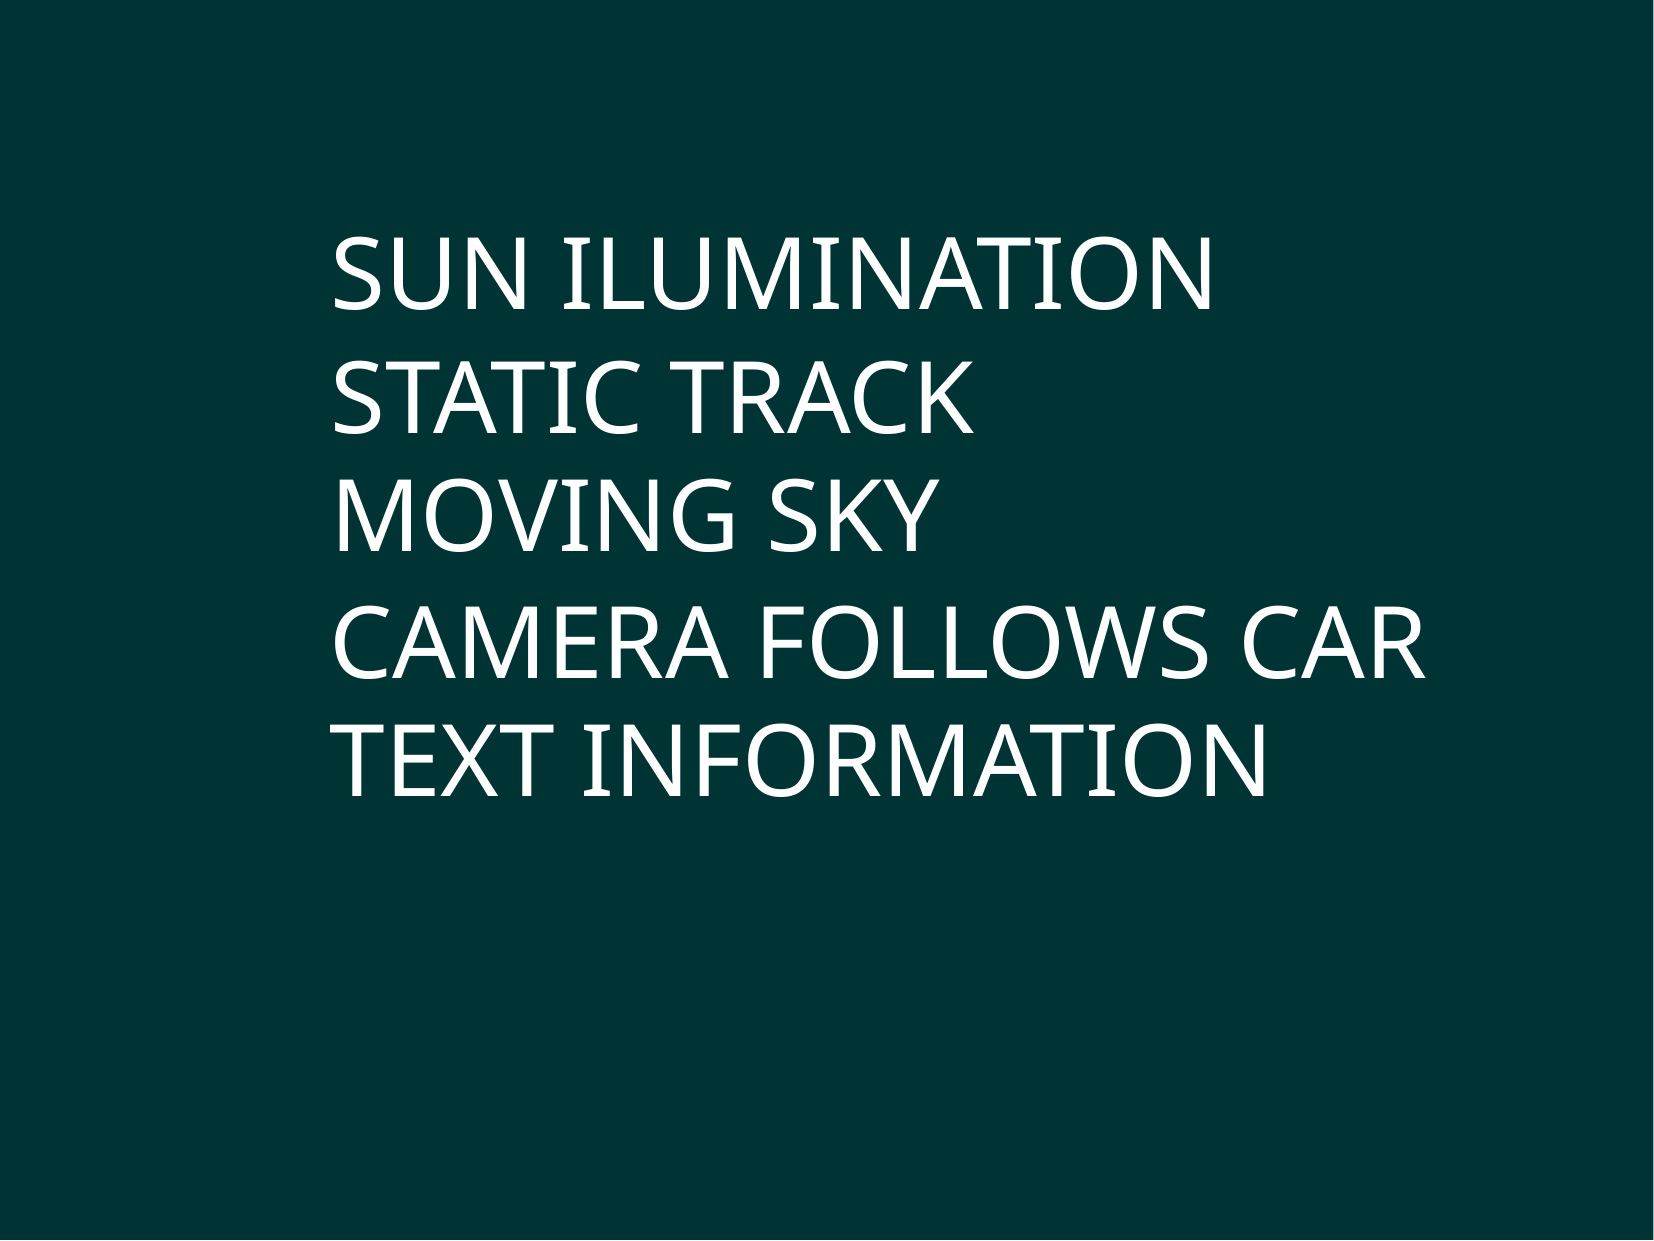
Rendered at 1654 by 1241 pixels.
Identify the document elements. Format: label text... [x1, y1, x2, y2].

text_box SUN ILUMINATION [315, 195, 1171, 323]
text_box TEXT INFORMATION [315, 682, 1255, 810]
text_box MOVING SKY [315, 437, 926, 565]
text_box STATIC TRACK [315, 319, 972, 447]
text_box CAMERA FOLLOWS CAR [315, 564, 1425, 692]
